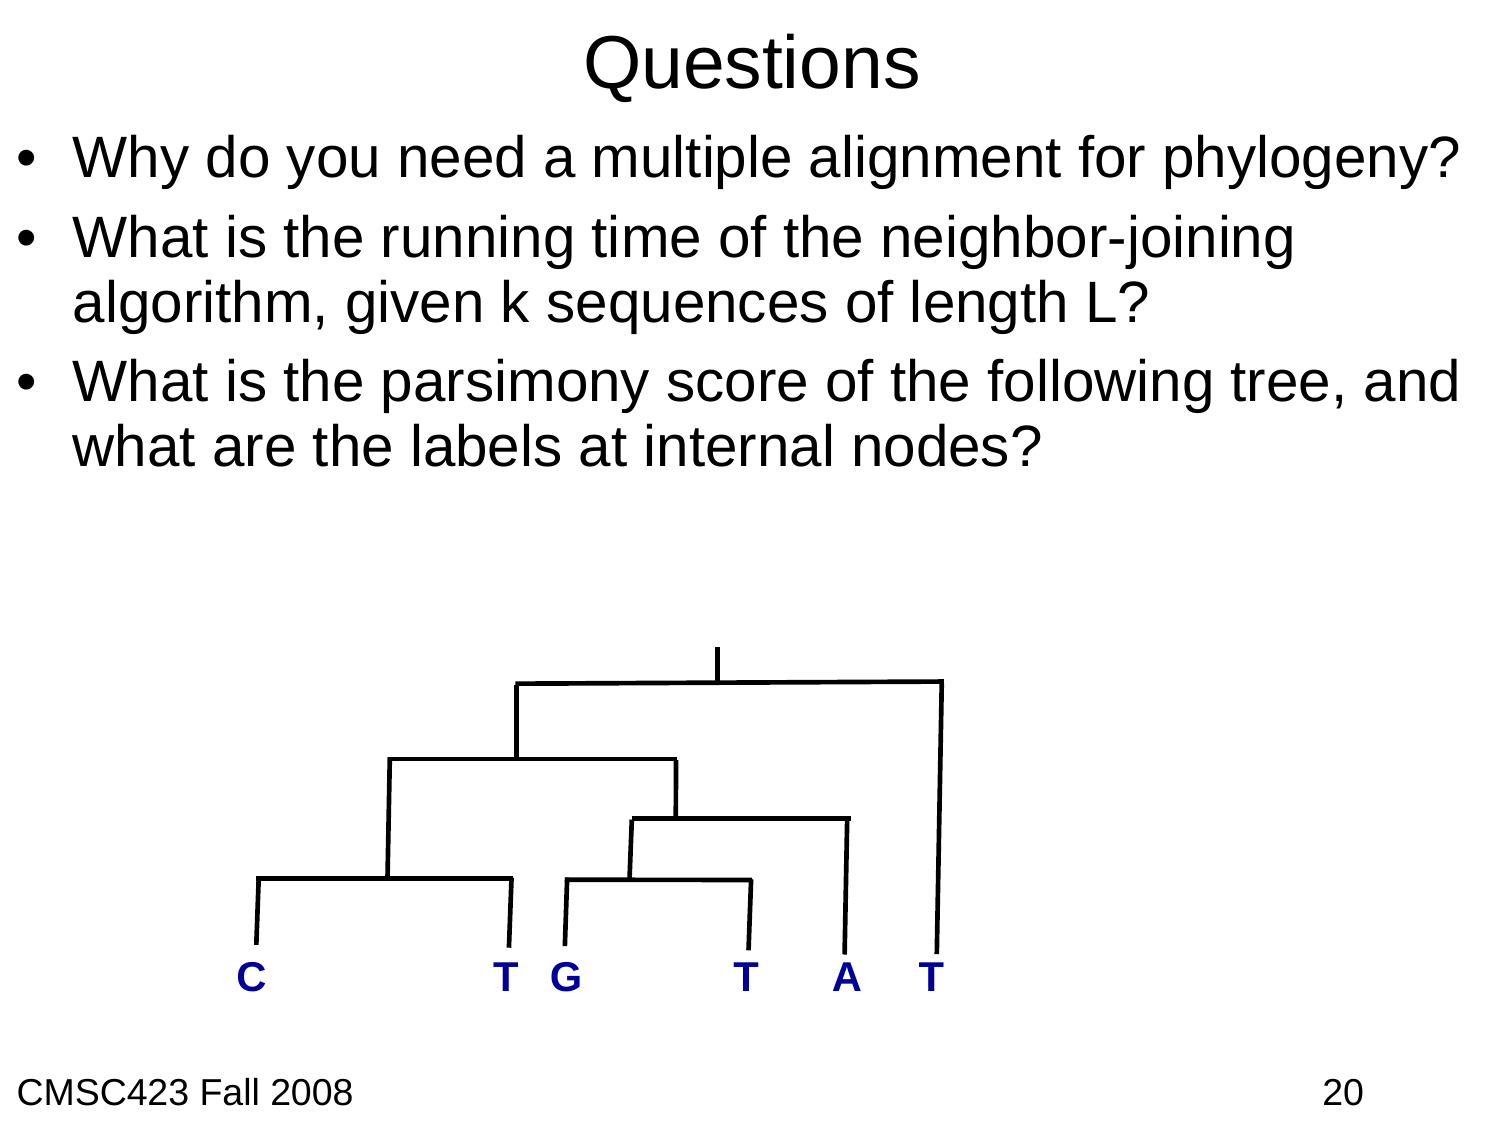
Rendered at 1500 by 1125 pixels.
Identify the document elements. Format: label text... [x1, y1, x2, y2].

text_box T [478, 942, 529, 1008]
text_box C [221, 942, 289, 1008]
text_box A [817, 942, 874, 1008]
list Why do you need a multiple alignment for phylogeny? What is the running time of the neighbor-joining algorithm, given k sequences of length L? What is the parsimony score of the following tree, and what are the labels at internal nodes? [16, 124, 1485, 1072]
title Questions [19, 9, 1485, 116]
text_box G [535, 942, 598, 1008]
text_box T [718, 942, 771, 1008]
text_box T [903, 942, 976, 1008]
